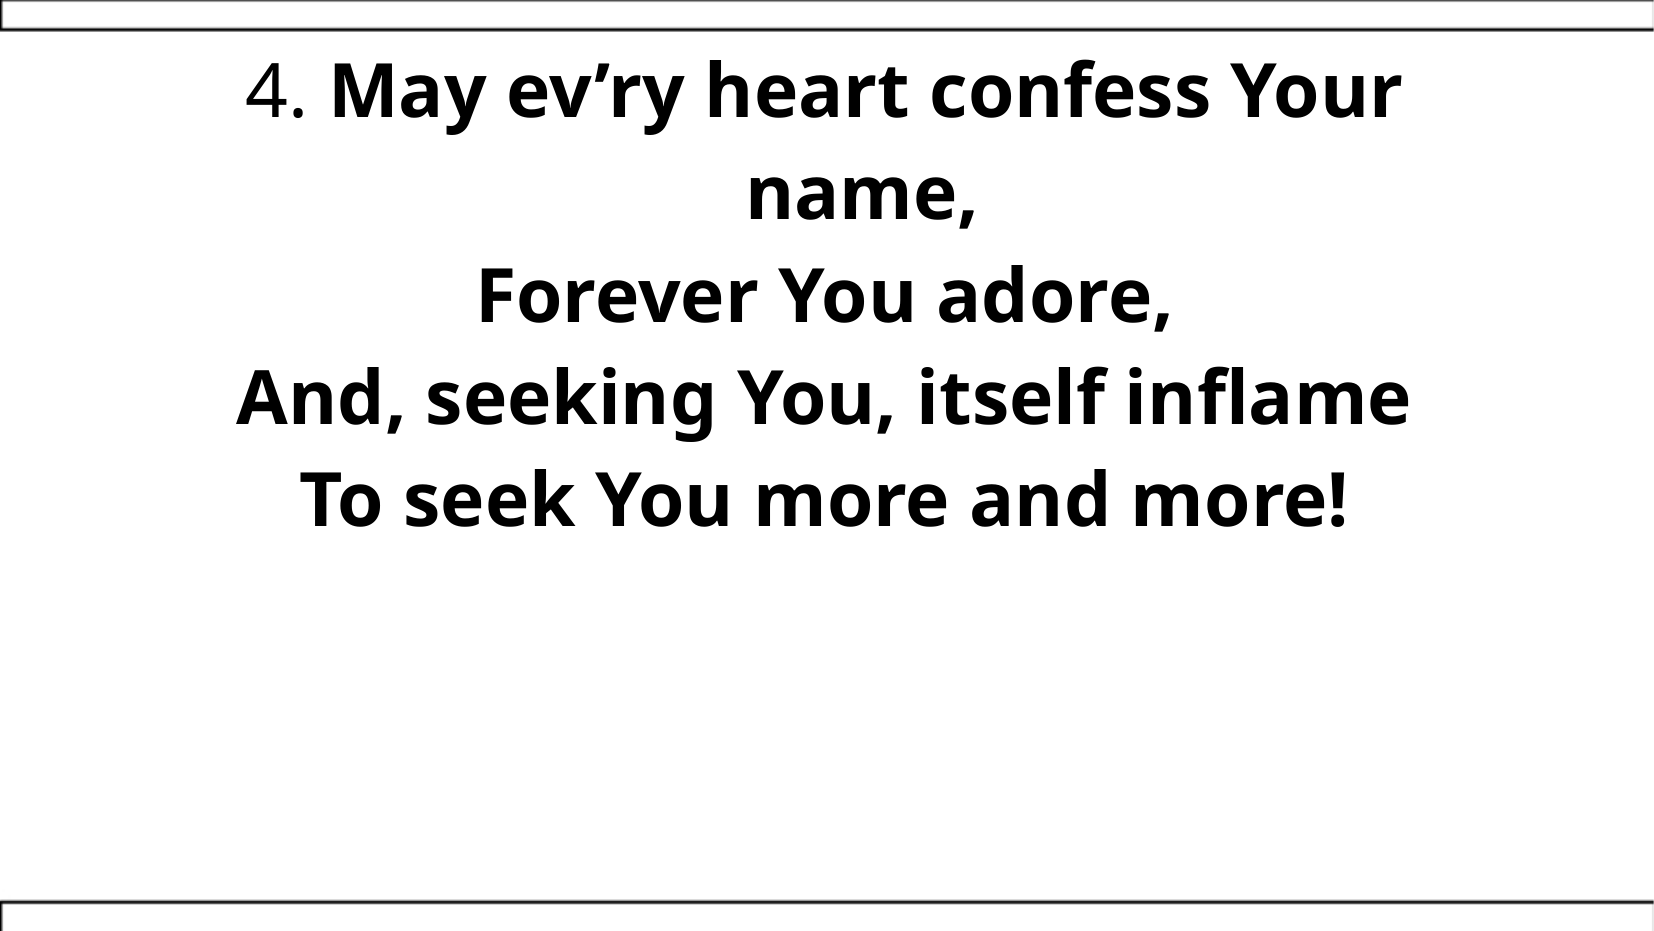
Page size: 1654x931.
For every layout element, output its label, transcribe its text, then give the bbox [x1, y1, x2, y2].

picture [0, 0, 1654, 931]
text_box 4. May ev’ry heart confess Your name, Forever You adore, And, seeking You, itself inflame To seek You more and more! [105, 30, 1546, 445]
